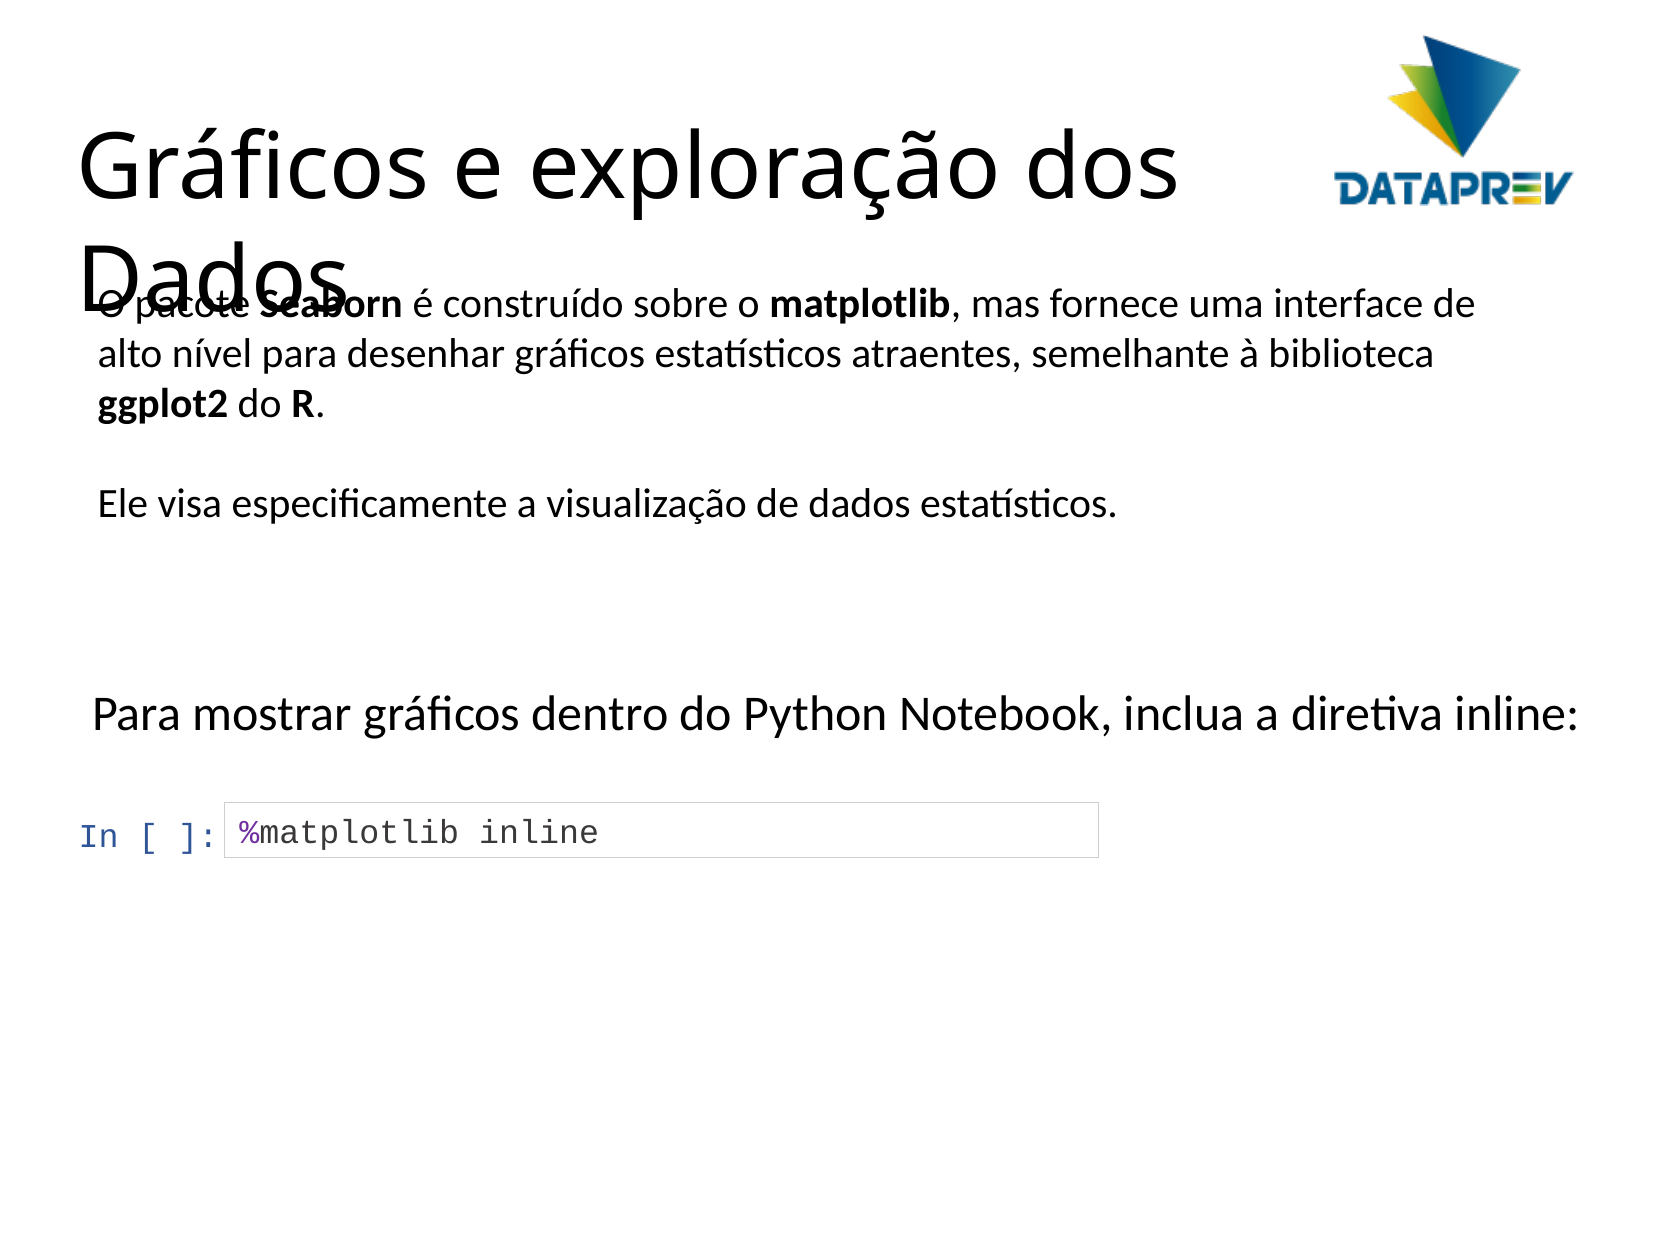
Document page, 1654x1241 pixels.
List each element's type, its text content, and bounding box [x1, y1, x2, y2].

text_box Para mostrar gráficos dentro do Python Notebook, inclua a diretiva inline: [77, 673, 1607, 756]
title Gráficos e exploração dos Dados [76, 108, 1306, 213]
text_box O pacote Seaborn é construído sobre o matplotlib, mas fornece uma interface de alto nível para desenhar gráficos estatísticos atraentes, semelhante à biblioteca ggplot2 do R. Ele visa especificamente a visualização de dados estatísticos. [82, 268, 1530, 615]
text_box In [ ]: [0, 802, 237, 863]
text_box %matplotlib inline [224, 802, 1099, 858]
picture [1334, 35, 1574, 206]
